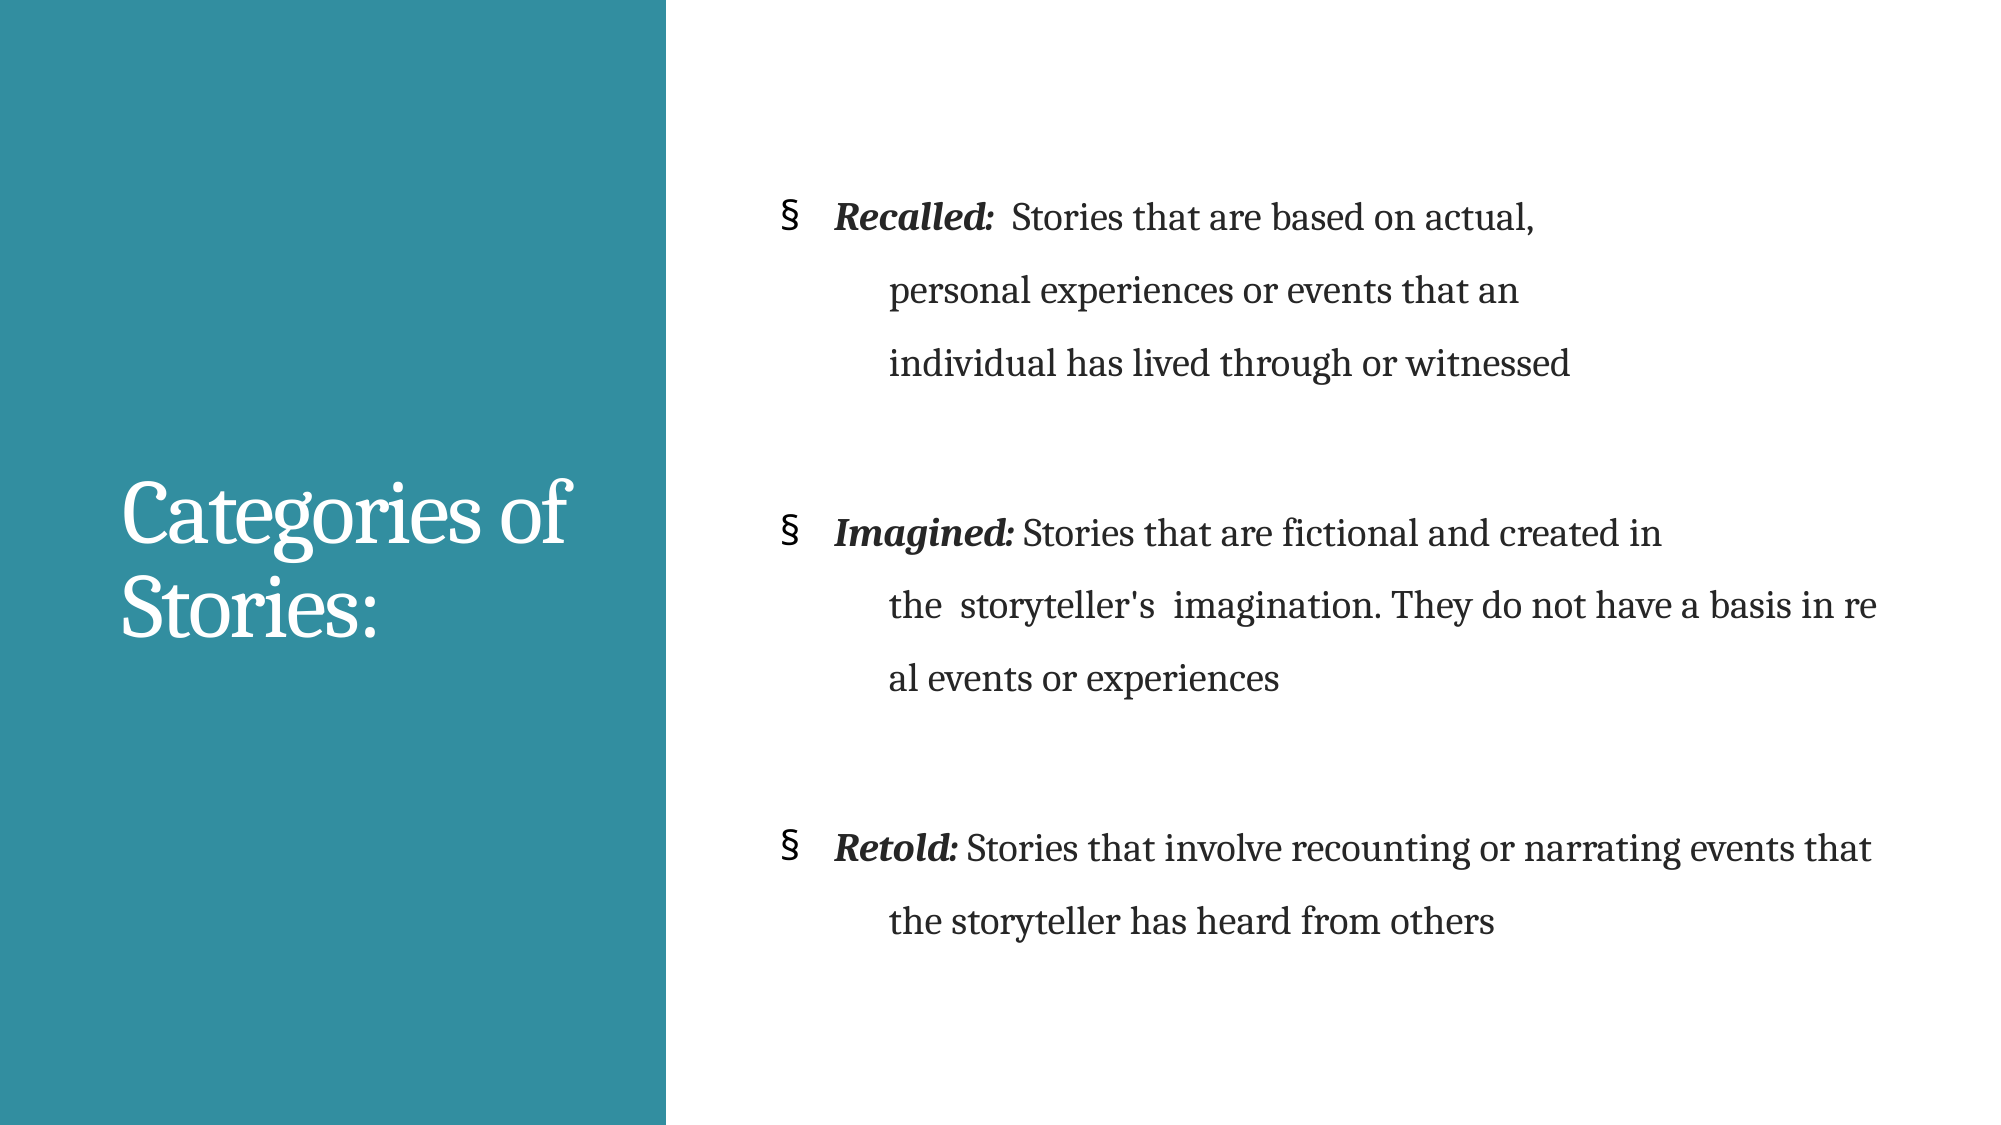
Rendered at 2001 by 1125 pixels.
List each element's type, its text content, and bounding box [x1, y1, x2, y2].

list Recalled: Stories that are based on actual, personal experiences or events that an individual has lived through or witnessed Imagined: Stories that are fictional and created in the storyteller's imagination. They do not have a basis in real events or experiences Retold: Stories that involve recounting or narrating events that the storyteller has heard from others [763, 94, 1906, 953]
text_box [0, 0, 666, 1125]
title Categories of Stories: [107, 153, 599, 972]
